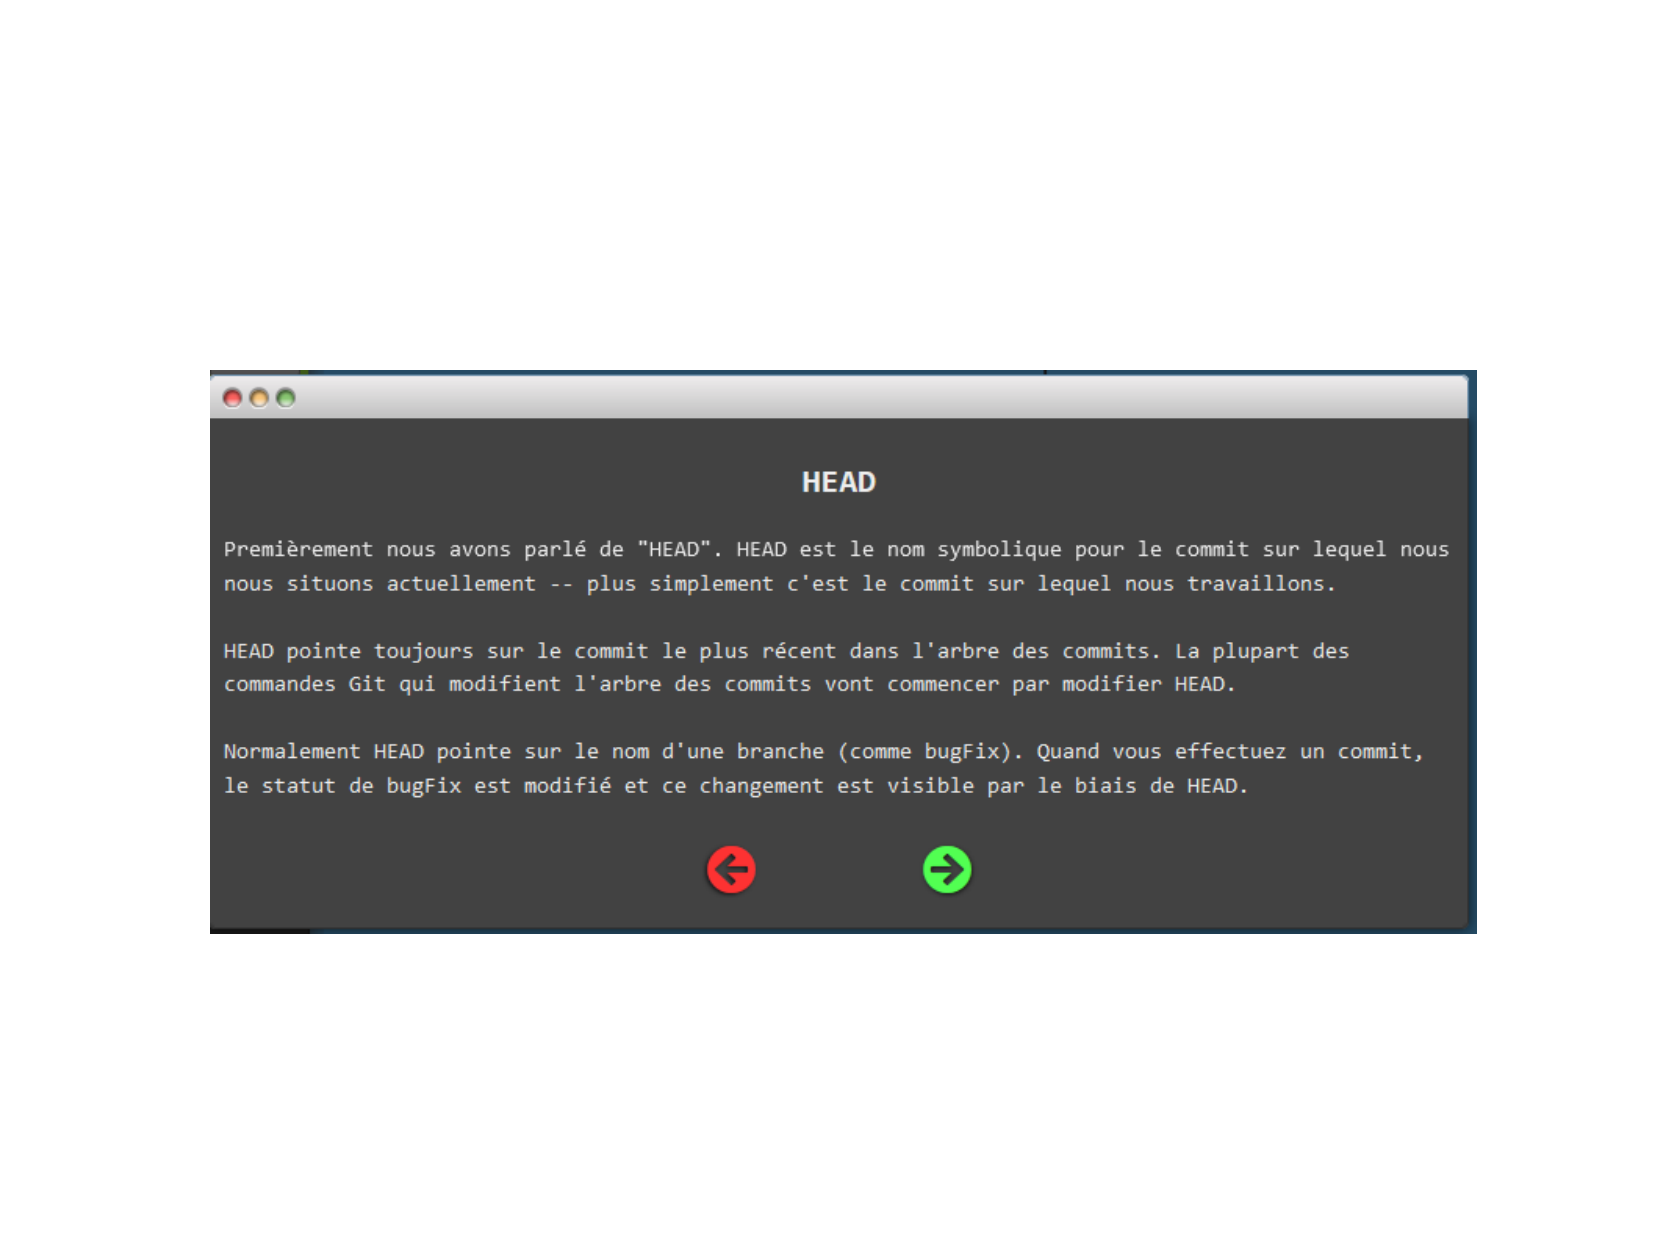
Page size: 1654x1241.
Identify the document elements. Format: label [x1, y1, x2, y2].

picture [210, 370, 1477, 934]
